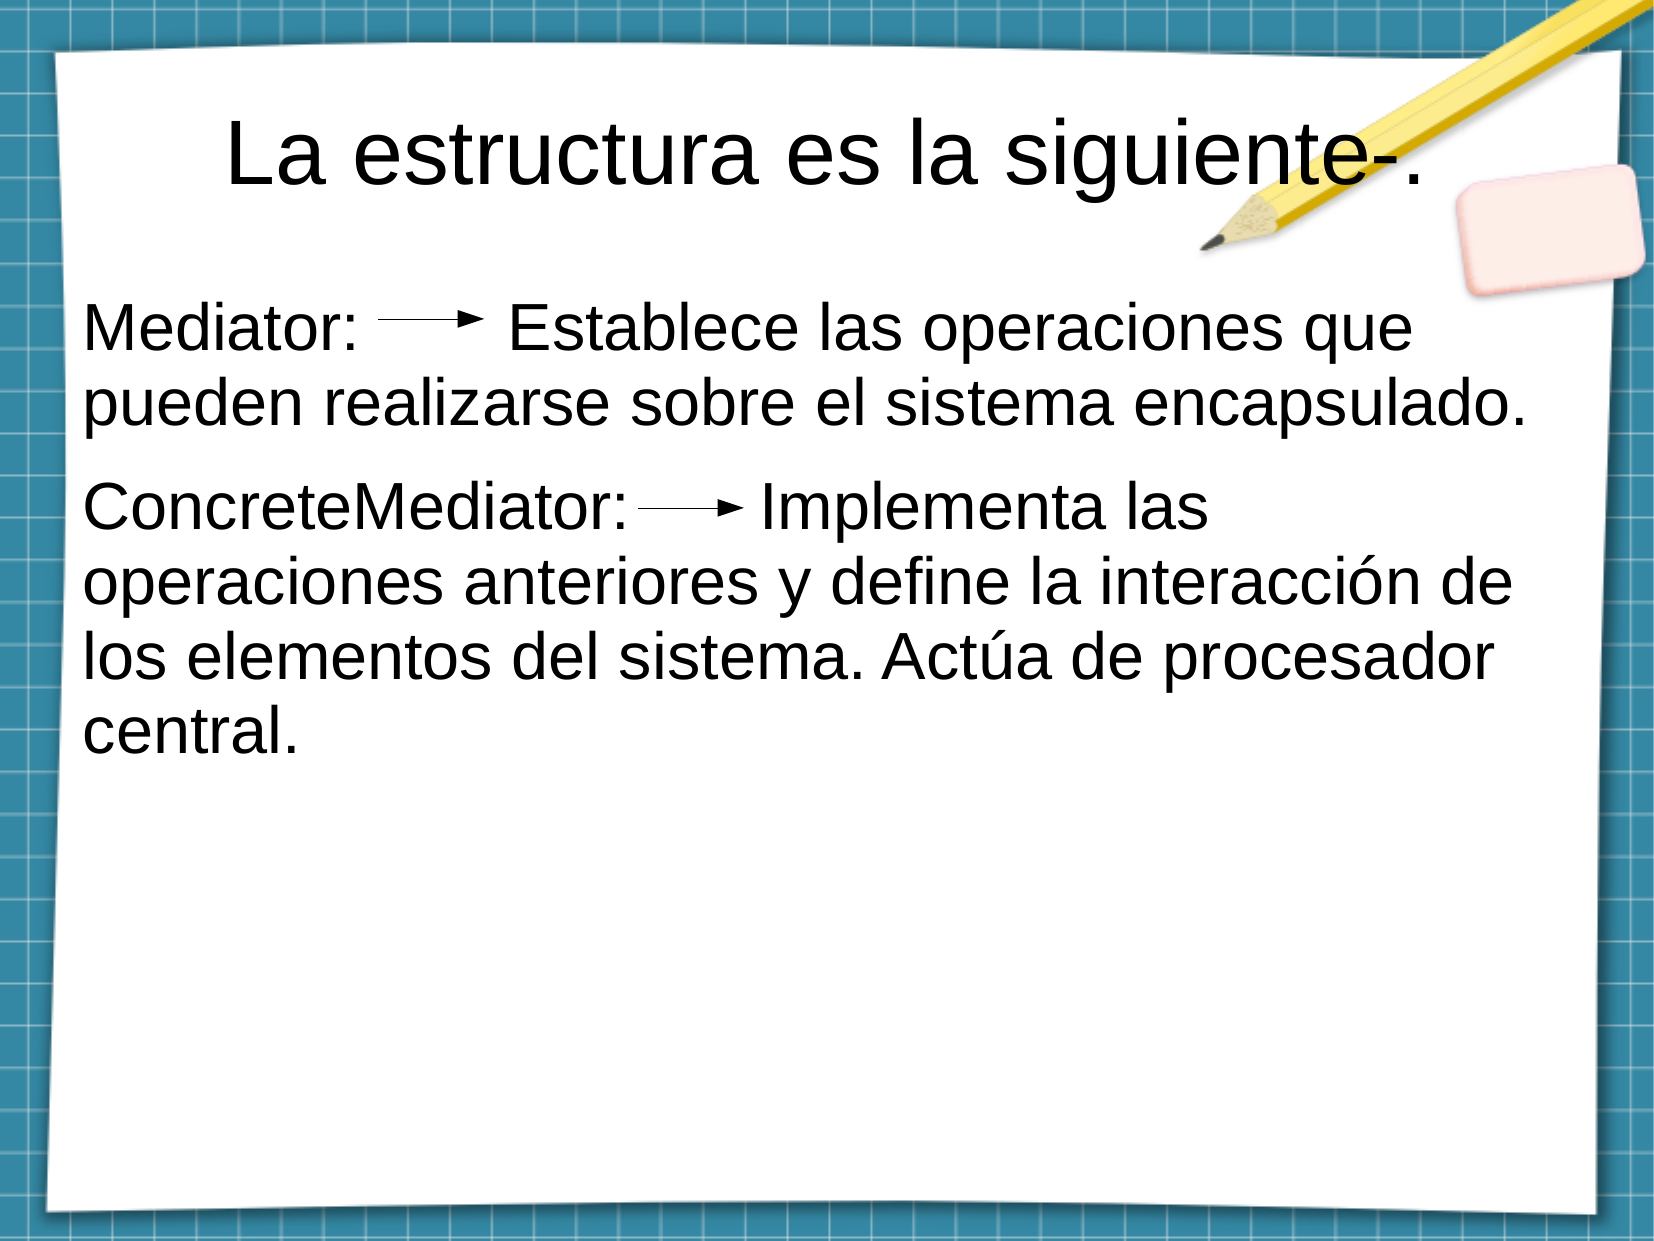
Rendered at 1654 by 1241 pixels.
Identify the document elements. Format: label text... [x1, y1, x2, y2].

picture [0, 0, 1654, 1241]
list Mediator: Establece las operaciones que pueden realizarse sobre el sistema encapsulado. ConcreteMediator: Implementa las operaciones anteriores y define la interacción de los elementos del sistema. Actúa de procesador central. [82, 290, 1571, 1010]
title La estructura es la siguiente-. [82, 49, 1571, 257]
